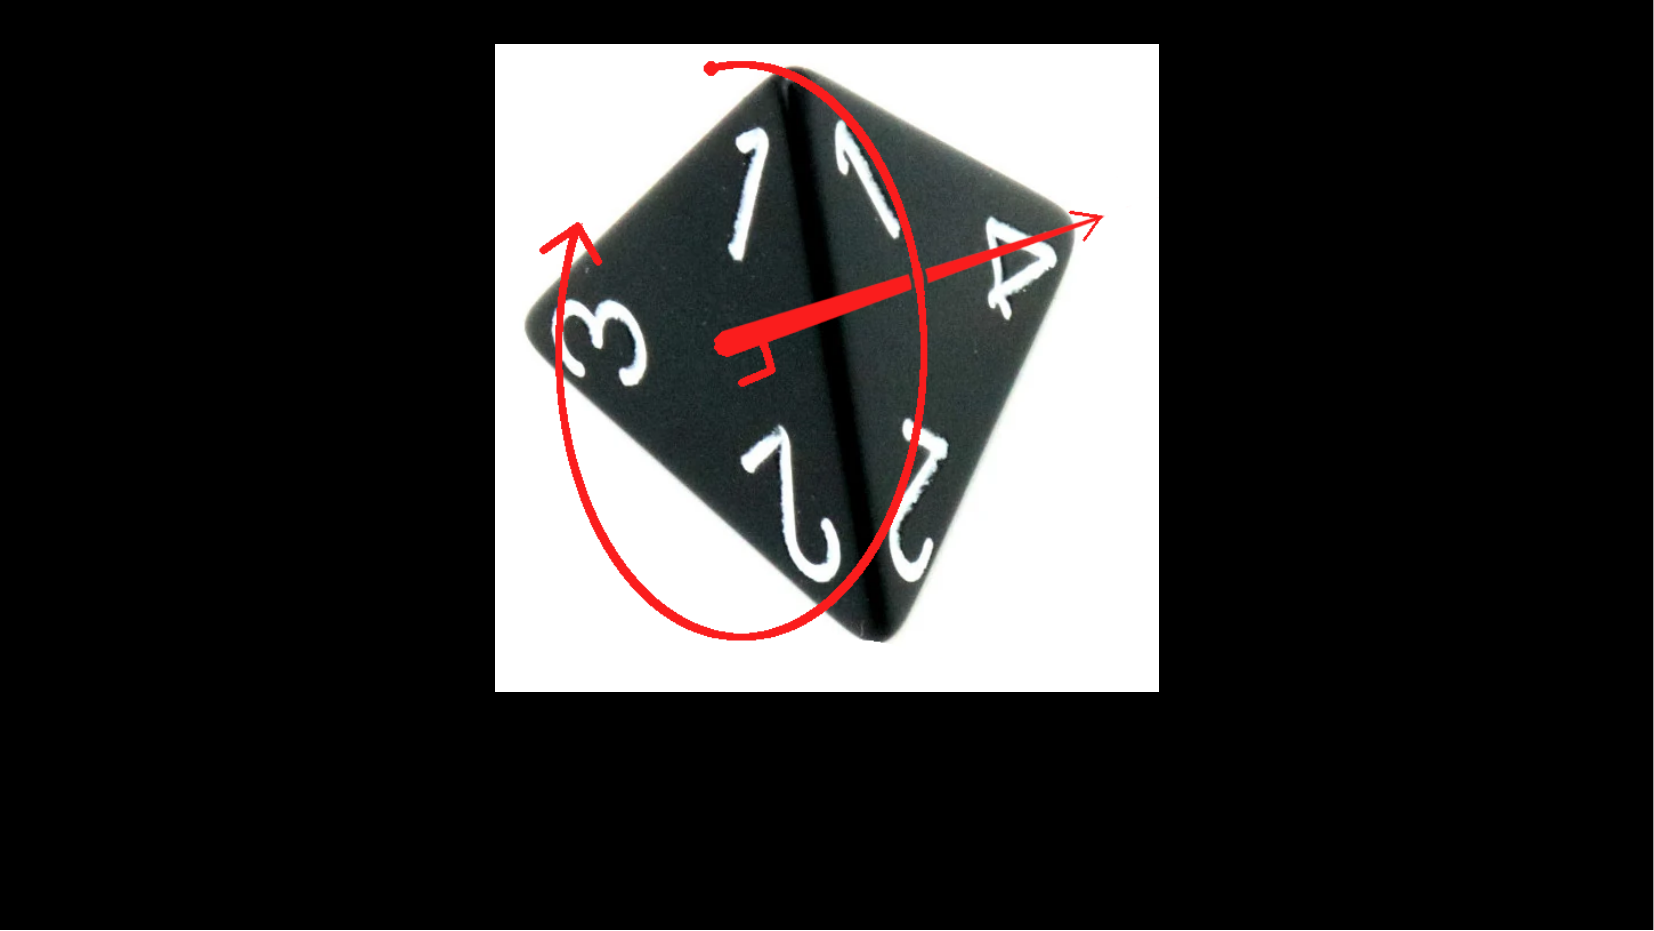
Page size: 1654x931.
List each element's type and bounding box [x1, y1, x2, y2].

picture [495, 44, 1159, 692]
